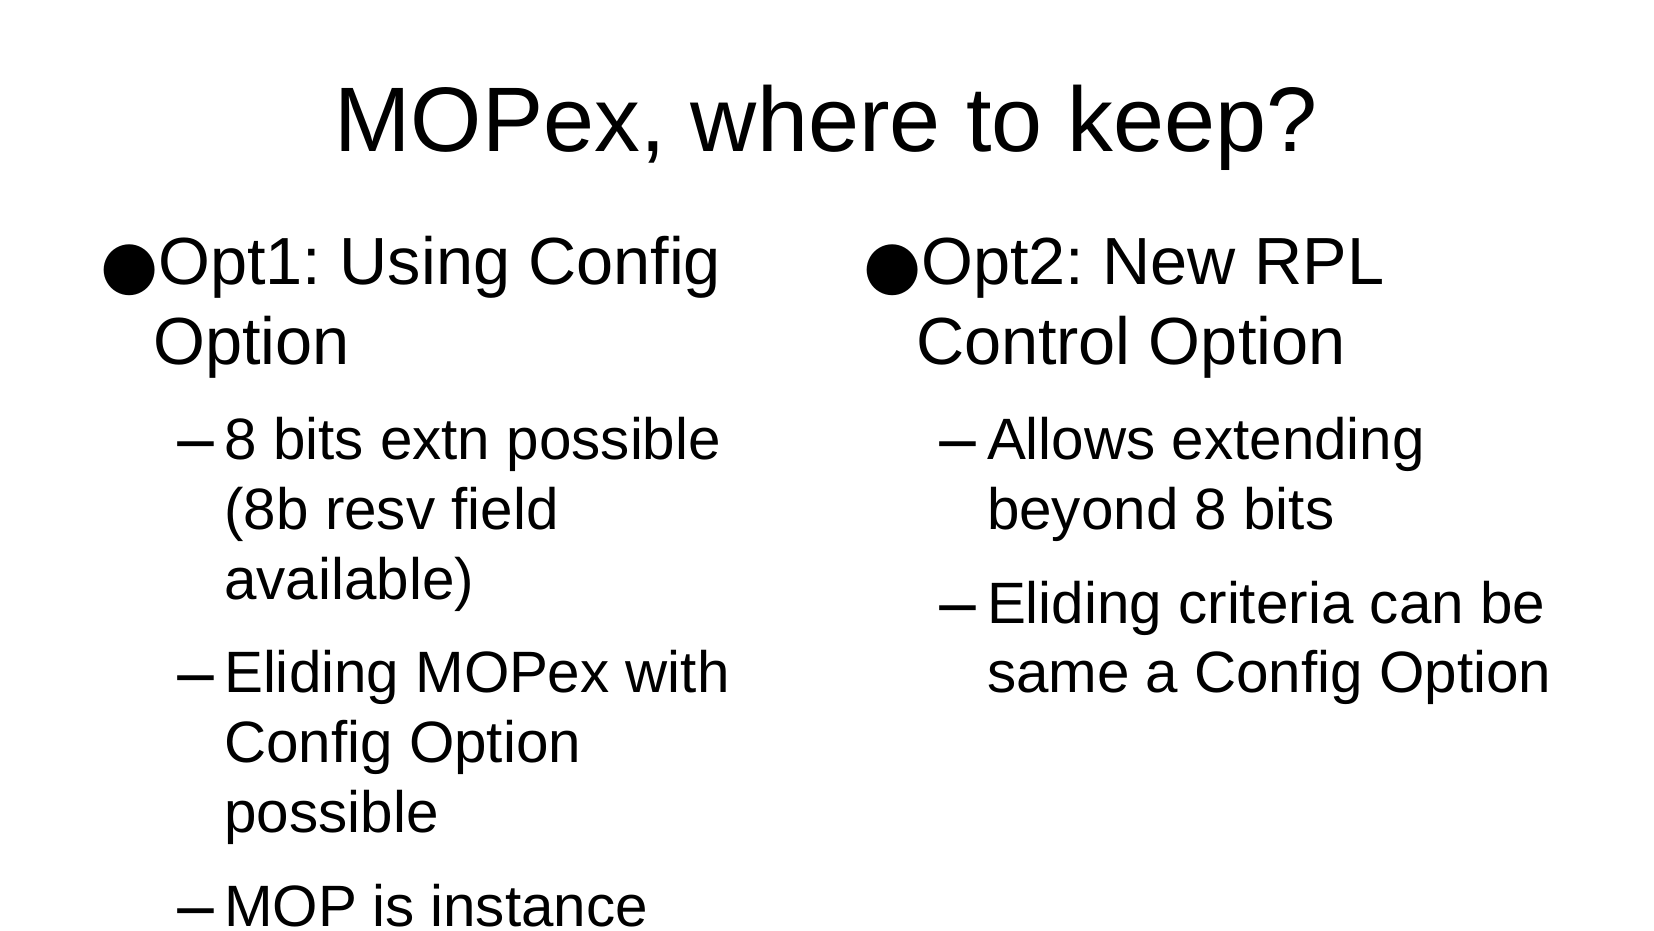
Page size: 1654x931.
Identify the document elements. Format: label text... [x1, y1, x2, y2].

text_box MOPex, where to keep? [82, 37, 1571, 193]
text_box Opt2: New RPL Control Option Allows extending beyond 8 bits Eliding criteria can be same a Config Option [845, 217, 1572, 757]
text_box Opt1: Using Config Option 8 bits extn possible (8b resv field available) Eliding MOPex with Config Option possible MOP is instance config and not DODAG config. Thus not logical place. [82, 217, 809, 757]
